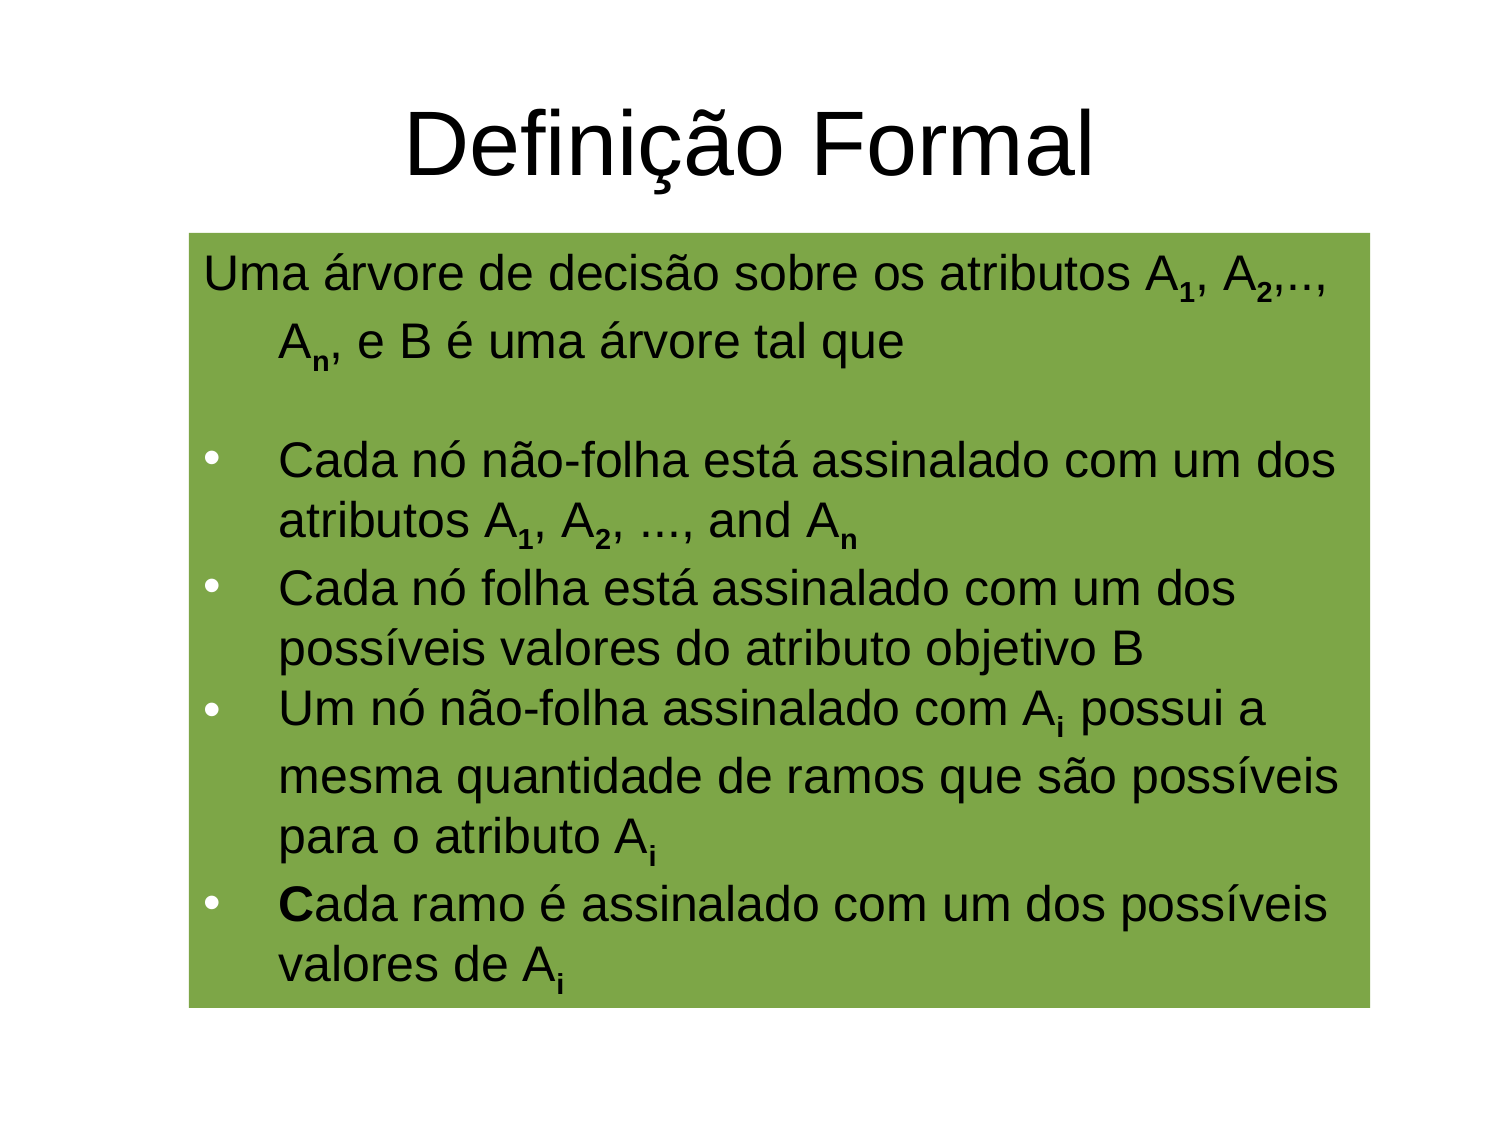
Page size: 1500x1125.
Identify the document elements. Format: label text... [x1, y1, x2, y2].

title Definição Formal [75, 45, 1426, 233]
text_box Uma árvore de decisão sobre os atributos A1, A2,.., An, e B é uma árvore tal que Cada nó não-folha está assinalado com um dos atributos A1, A2, ..., and An Cada nó folha está assinalado com um dos possíveis valores do atributo objetivo B Um nó não-folha assinalado com Ai possui a mesma quantidade de ramos que são possíveis para o atributo Ai Cada ramo é assinalado com um dos possíveis valores de Ai [188, 232, 1371, 1008]
